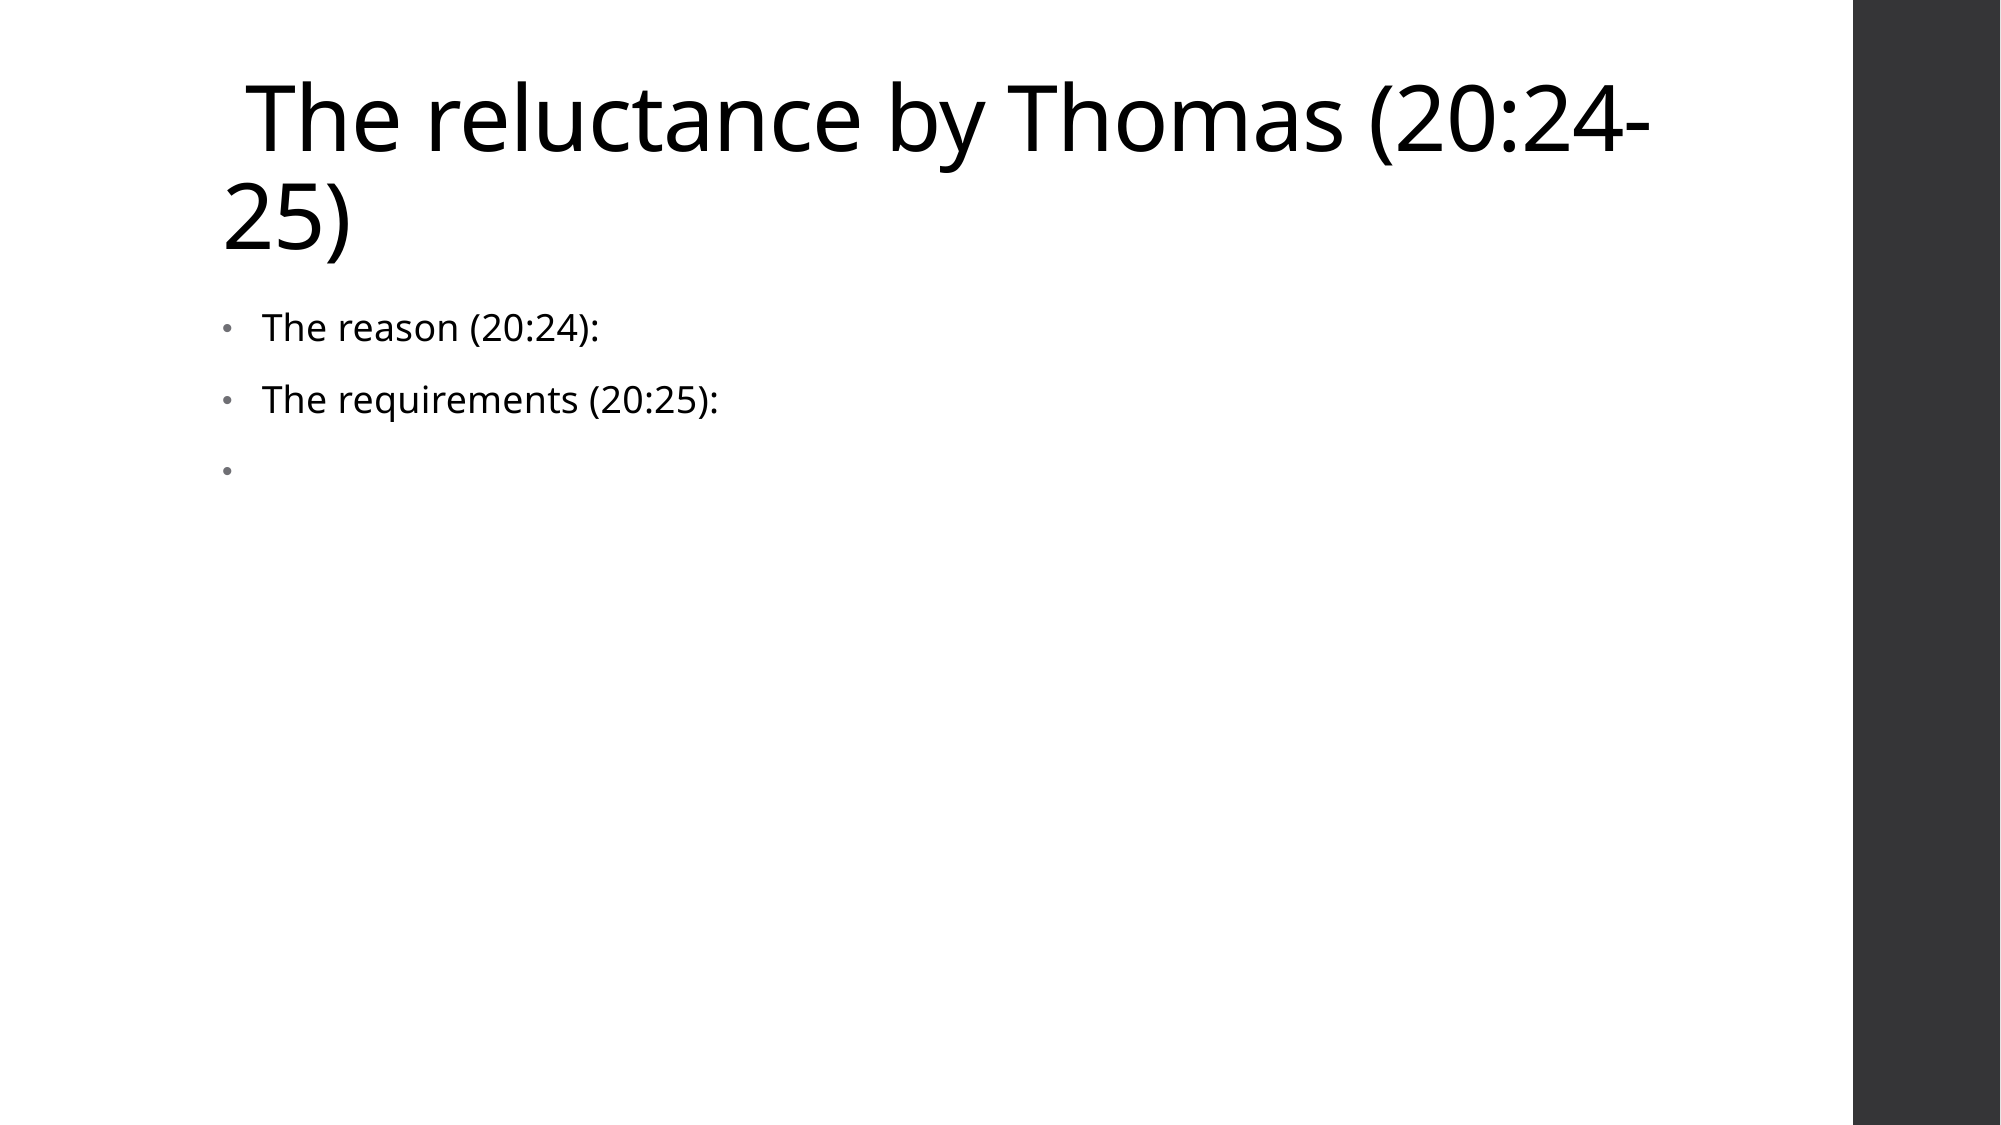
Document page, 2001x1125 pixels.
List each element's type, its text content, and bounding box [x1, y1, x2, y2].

title The reluctance by Thomas (20:24-25) [206, 60, 1797, 278]
list The reason (20:24): The requirements (20:25): [206, 299, 1617, 1014]
